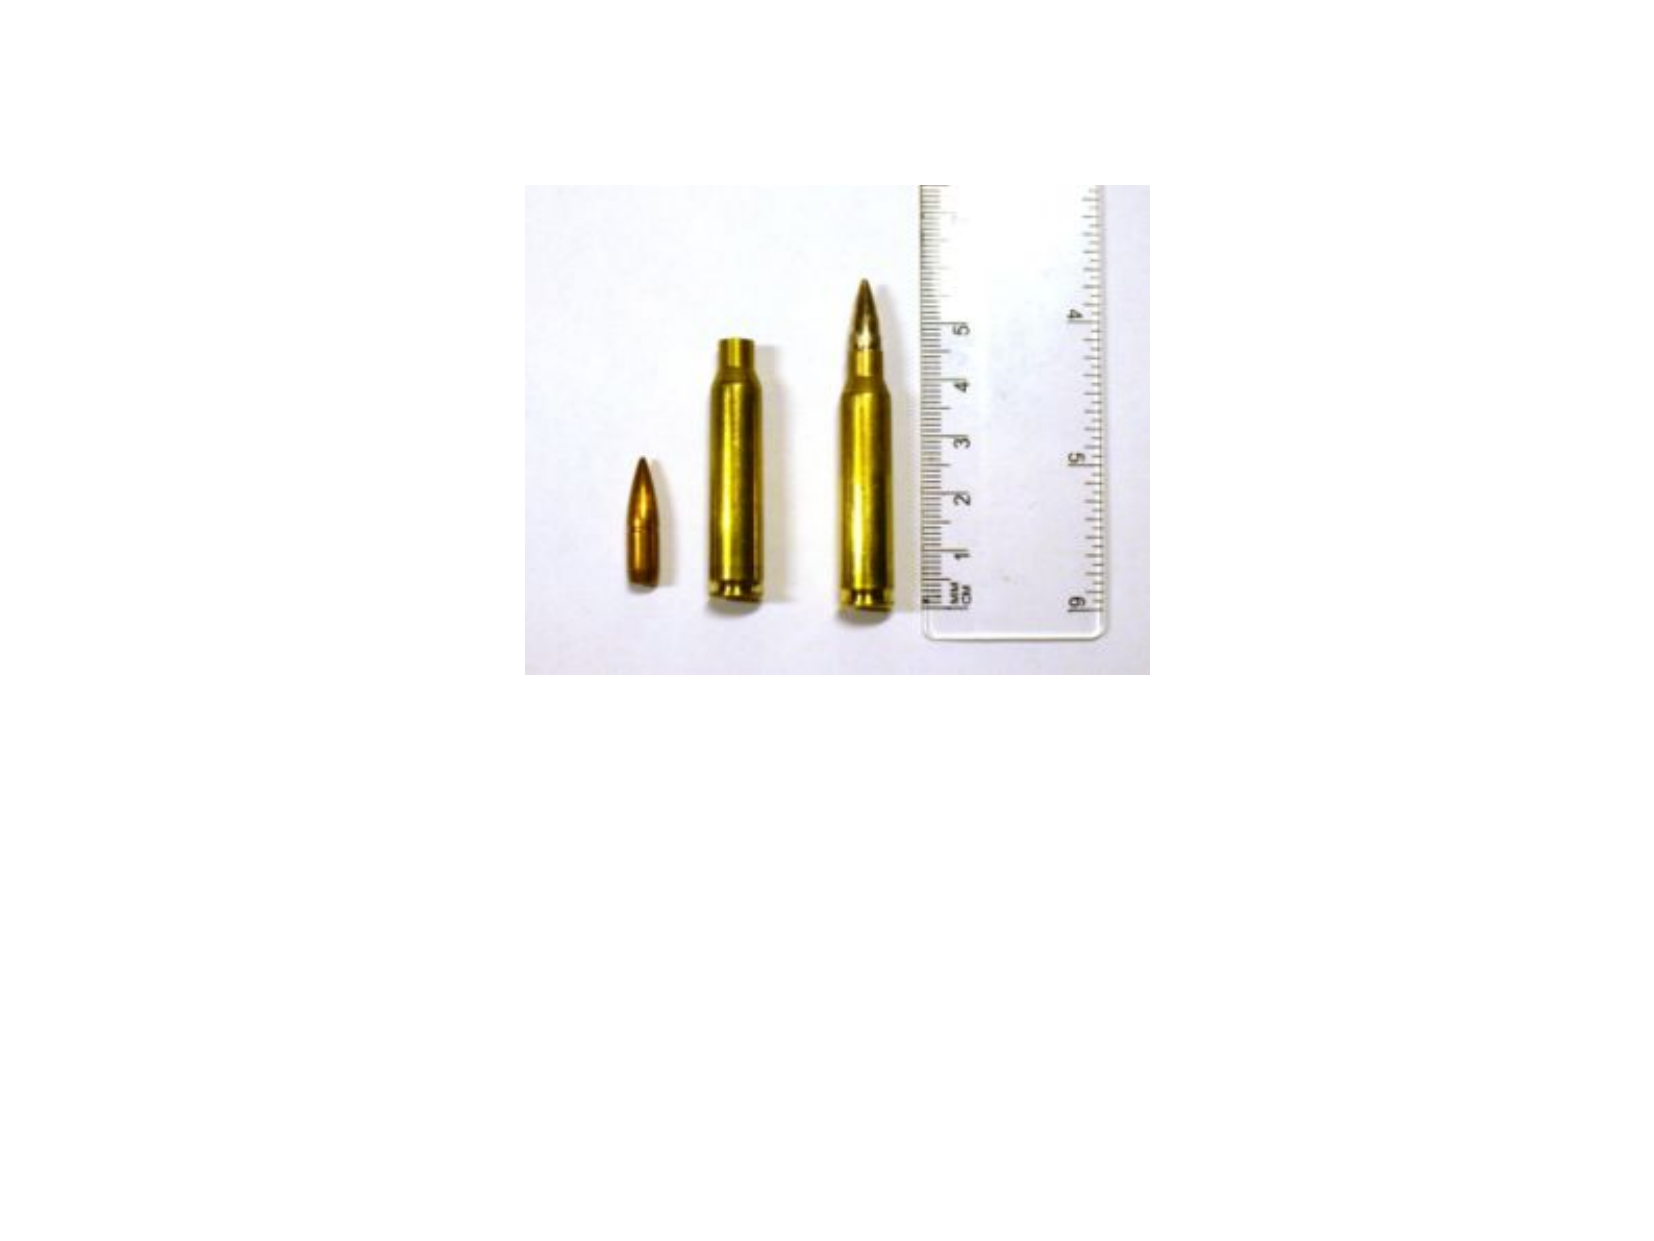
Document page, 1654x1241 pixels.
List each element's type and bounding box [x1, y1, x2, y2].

picture [525, 185, 1150, 676]
